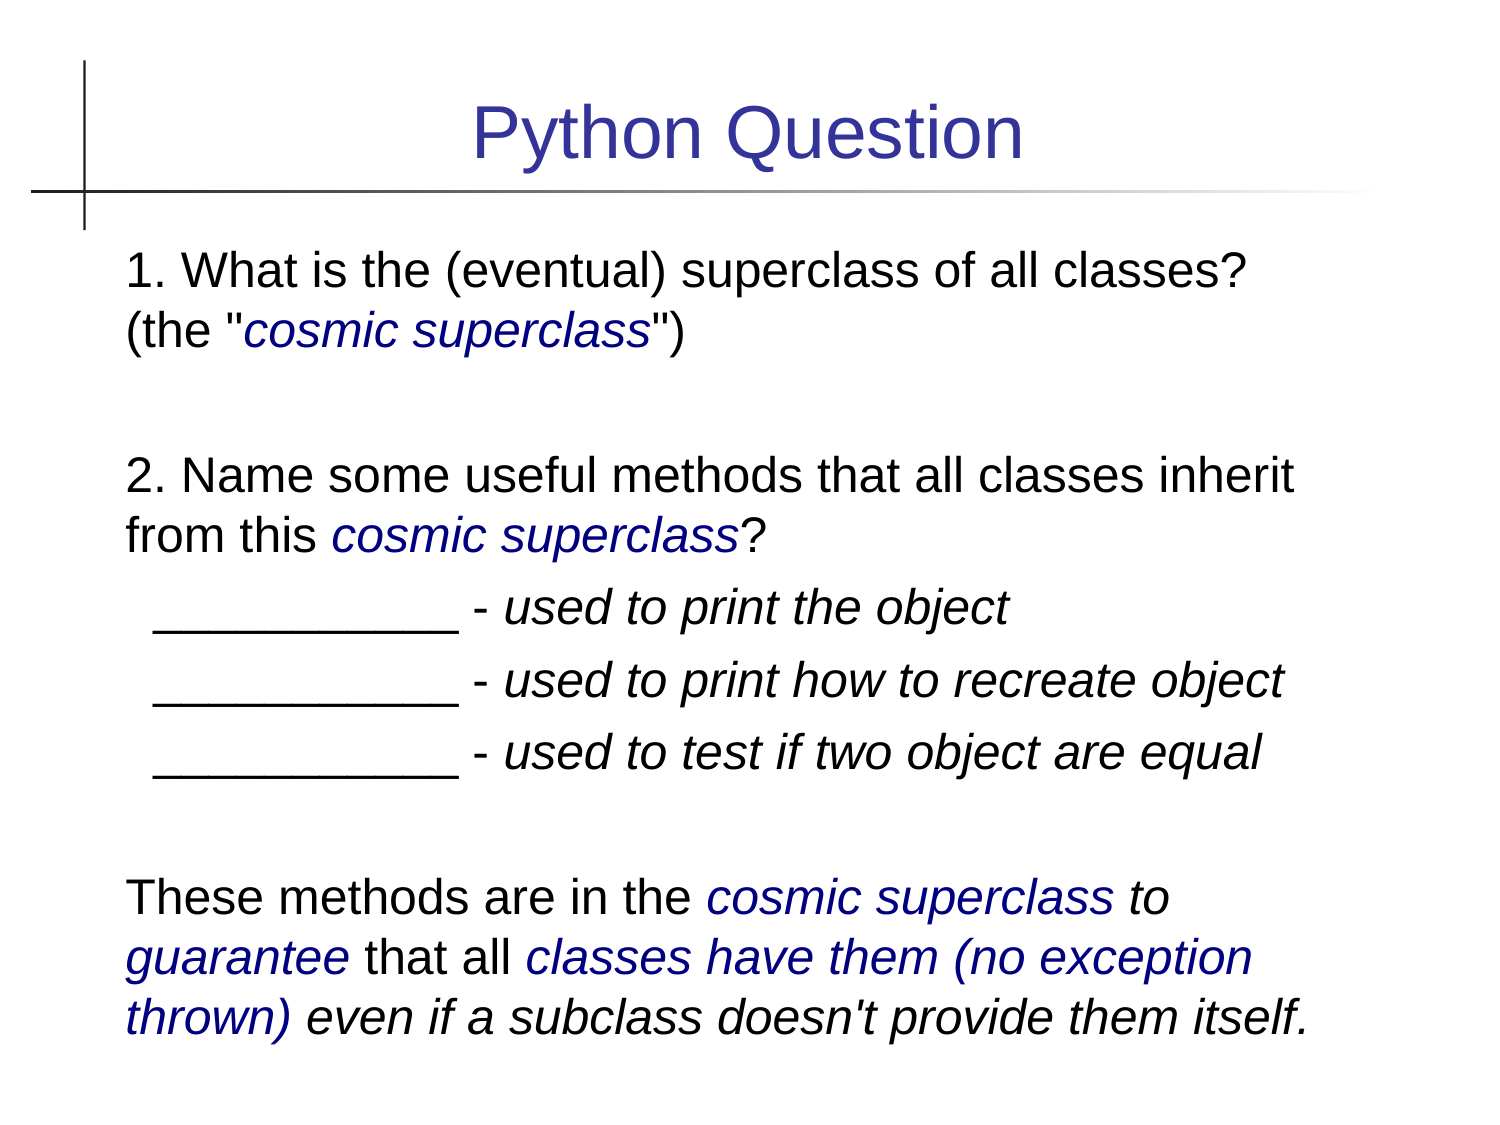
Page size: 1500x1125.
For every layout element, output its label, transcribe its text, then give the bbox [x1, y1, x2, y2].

title Python Question [100, 42, 1397, 182]
list 1. What is the (eventual) superclass of all classes? (the "cosmic superclass") 2. Name some useful methods that all classes inherit from this cosmic superclass? ___________ - used to print the object ___________ - used to print how to recreate object ___________ - used to test if two object are equal These methods are in the cosmic superclass to guarantee that all classes have them (no exception thrown) even if a subclass doesn't provide them itself. [110, 229, 1408, 1111]
